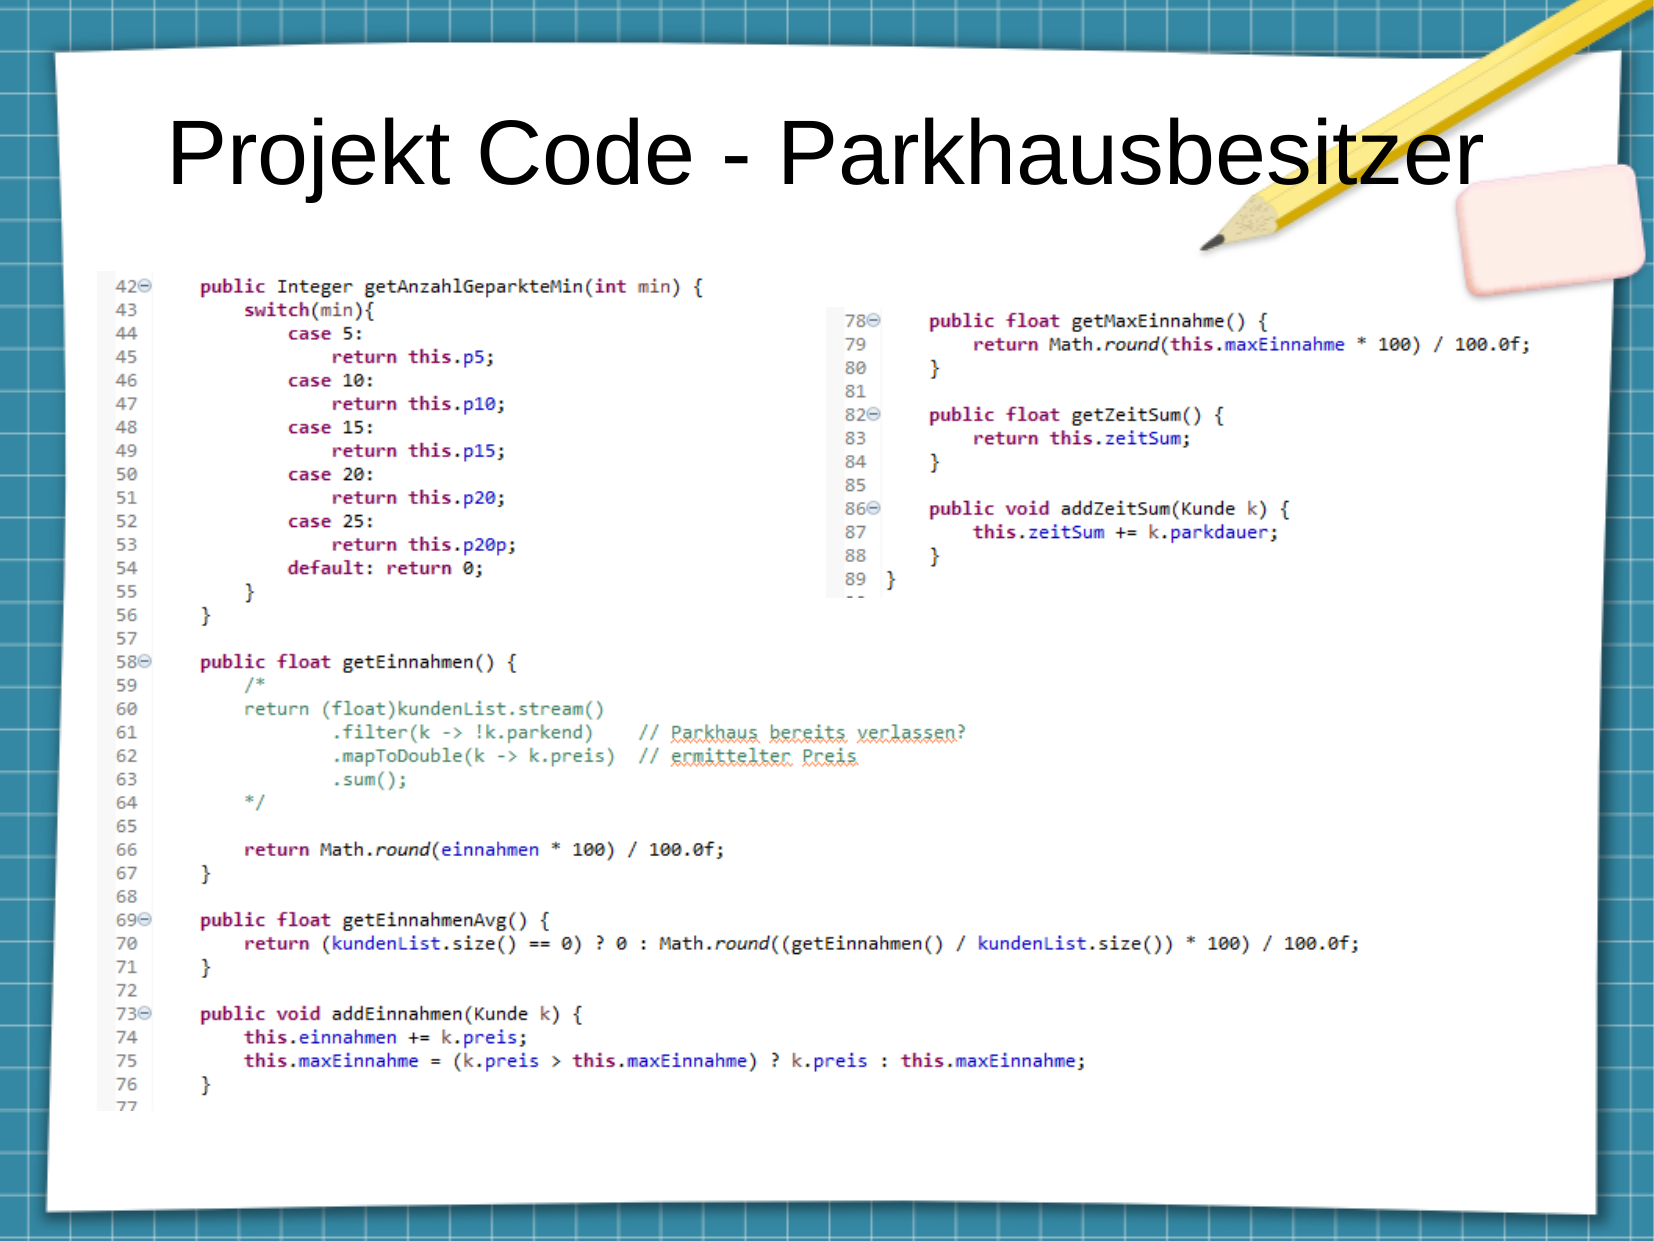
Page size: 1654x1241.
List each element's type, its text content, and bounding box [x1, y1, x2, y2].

picture [0, 0, 1654, 1241]
title Projekt Code - Parkhausbesitzer [82, 49, 1571, 257]
